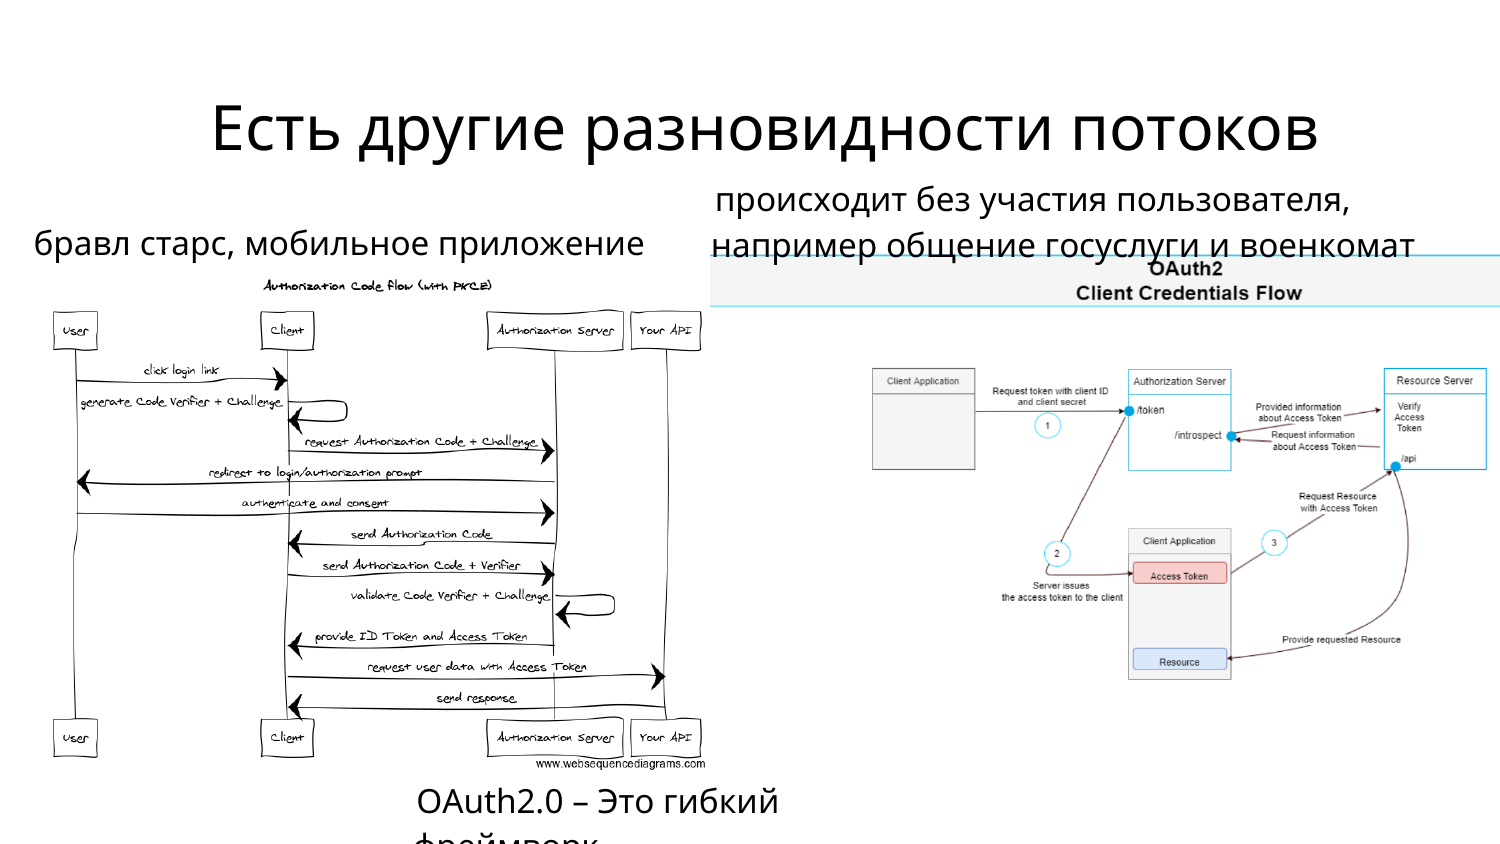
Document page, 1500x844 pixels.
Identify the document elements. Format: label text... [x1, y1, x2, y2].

text_box бравл старс, мобильное приложение [14, 212, 710, 279]
title Есть другие разновидности потоков [103, 44, 1397, 209]
picture [41, 258, 1500, 776]
text_box OAuth2.0 – Это гибкий фреймворк [397, 770, 989, 824]
text_box происходит без участия пользователя, например общение госуслуги и военкомат [696, 168, 1500, 258]
